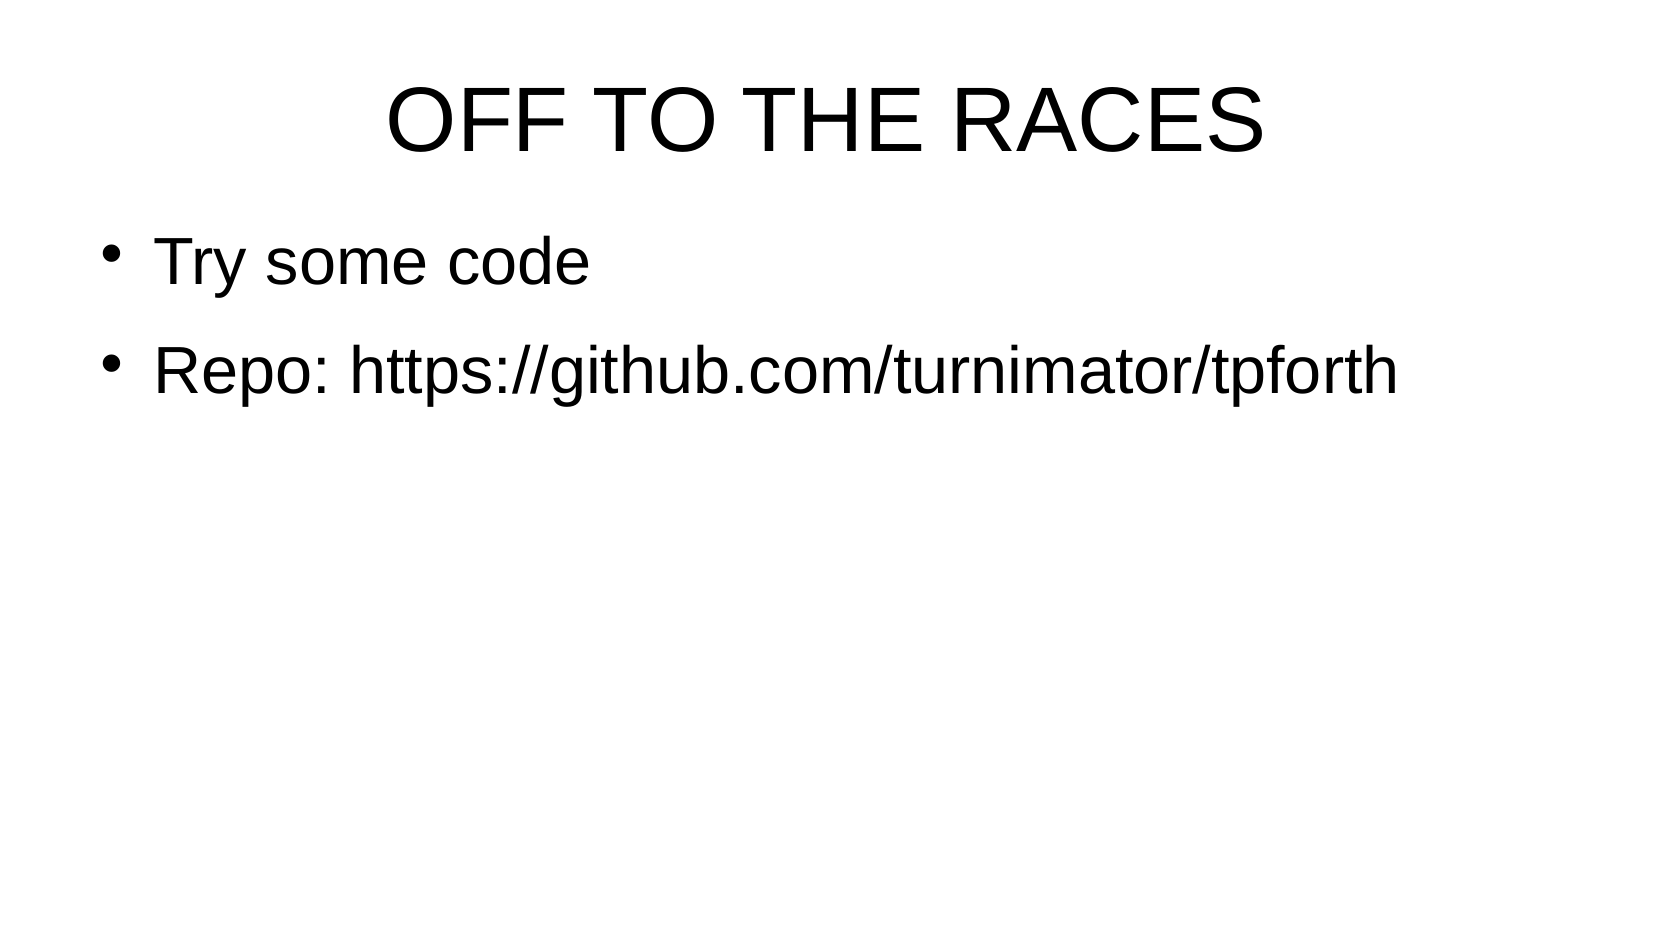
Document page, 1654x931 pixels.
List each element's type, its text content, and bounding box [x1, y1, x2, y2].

list Try some code Repo: https://github.com/turnimator/tpforth [82, 217, 1571, 757]
title OFF TO THE RACES [82, 37, 1571, 193]
